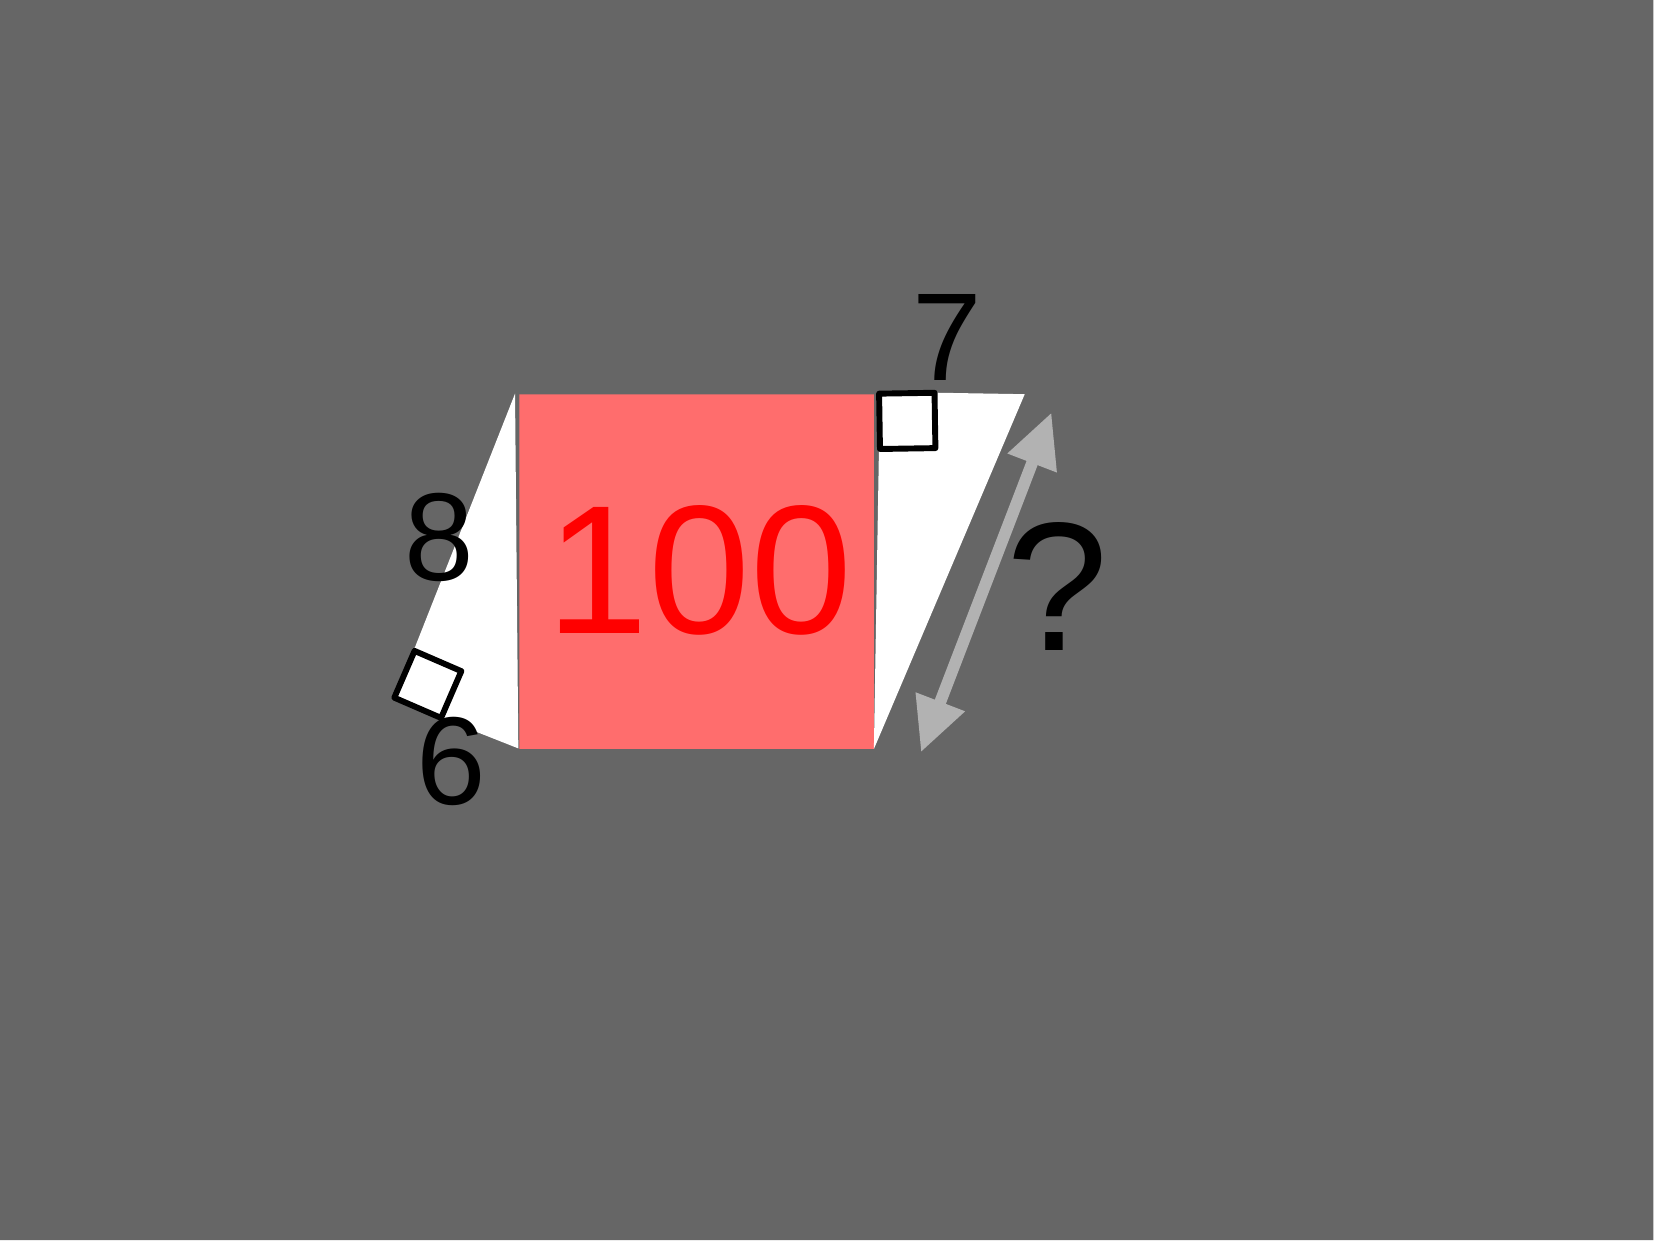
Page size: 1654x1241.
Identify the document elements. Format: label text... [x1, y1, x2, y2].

text_box [0, 0, 1654, 1241]
text_box ? [992, 477, 1123, 697]
text_box 6 [401, 683, 508, 839]
text_box 7 [897, 259, 1004, 415]
text_box 8 [389, 459, 497, 615]
text_box 100 [531, 460, 874, 681]
